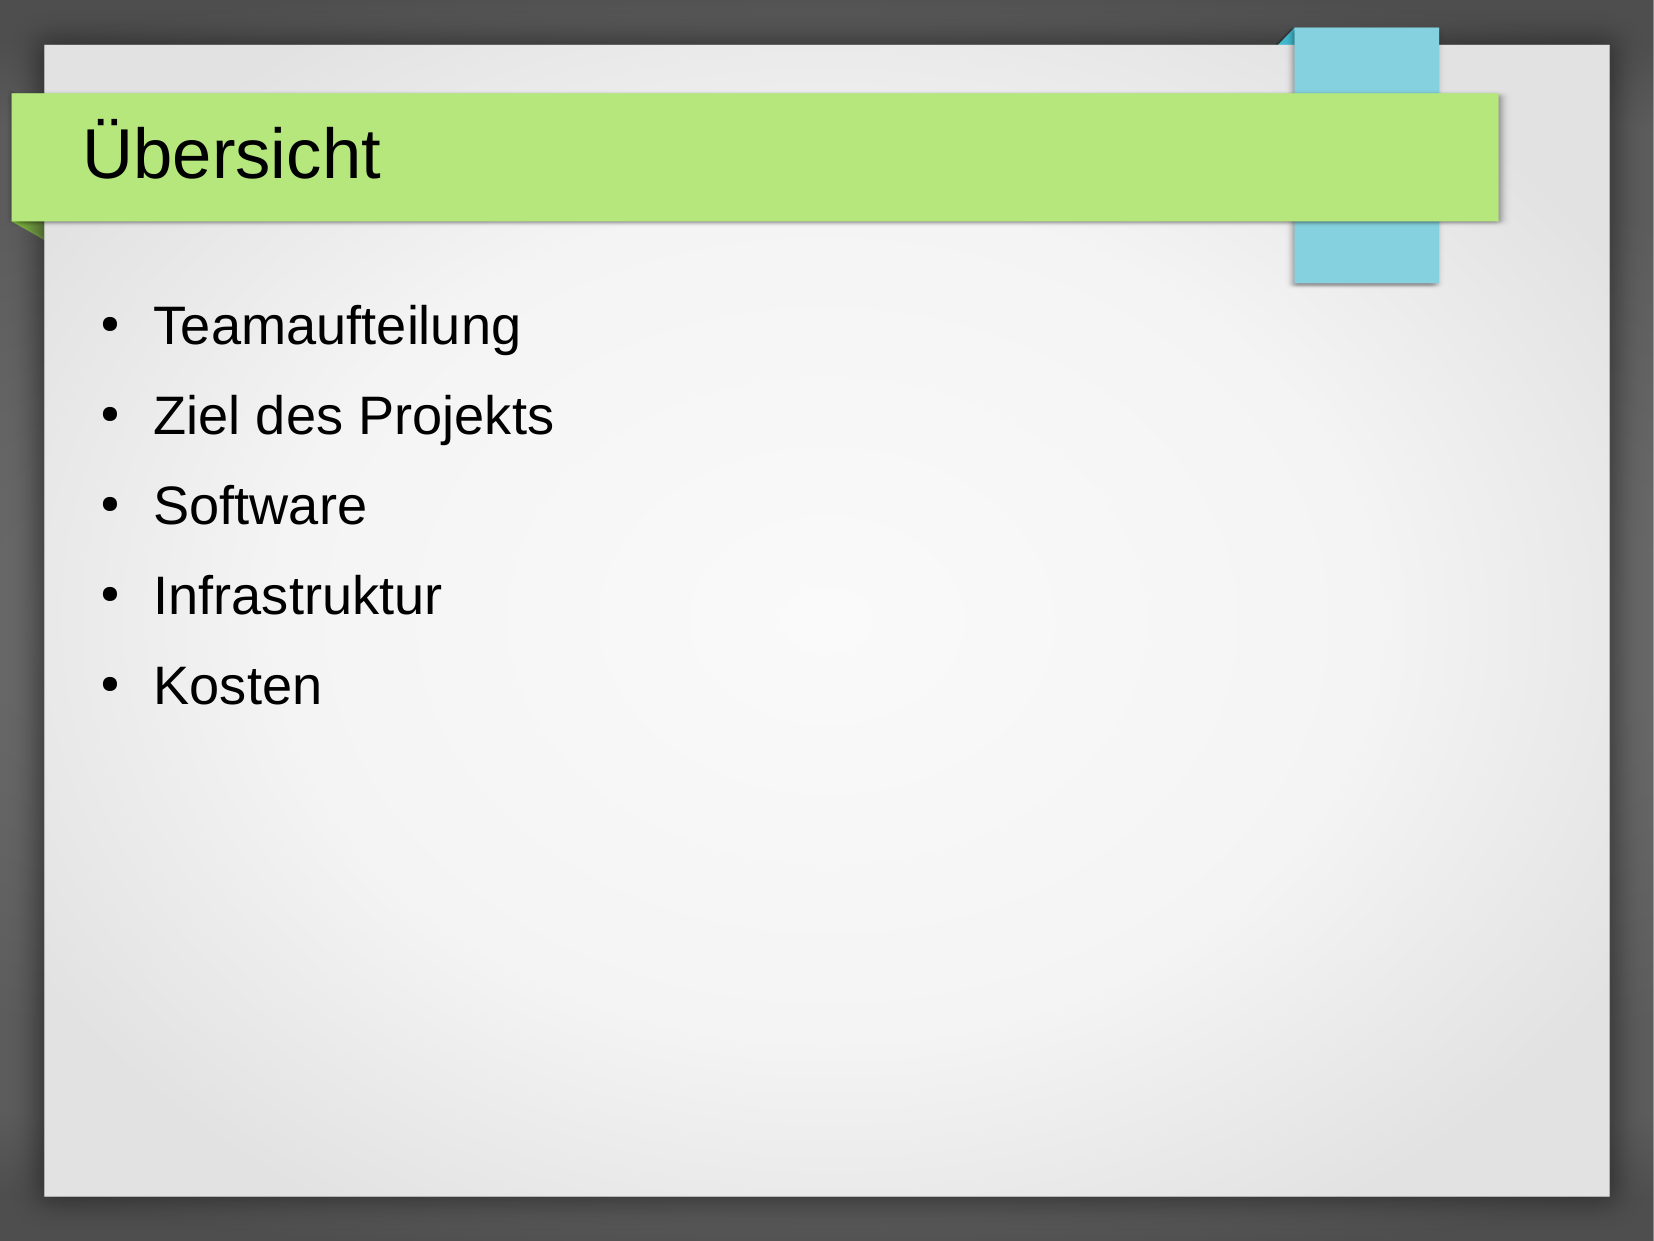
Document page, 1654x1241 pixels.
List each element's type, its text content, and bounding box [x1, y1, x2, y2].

list Teamaufteilung Ziel des Projekts Software Infrastruktur Kosten [82, 295, 1571, 1015]
title Übersicht [82, 94, 1264, 213]
picture [0, 0, 1654, 1241]
